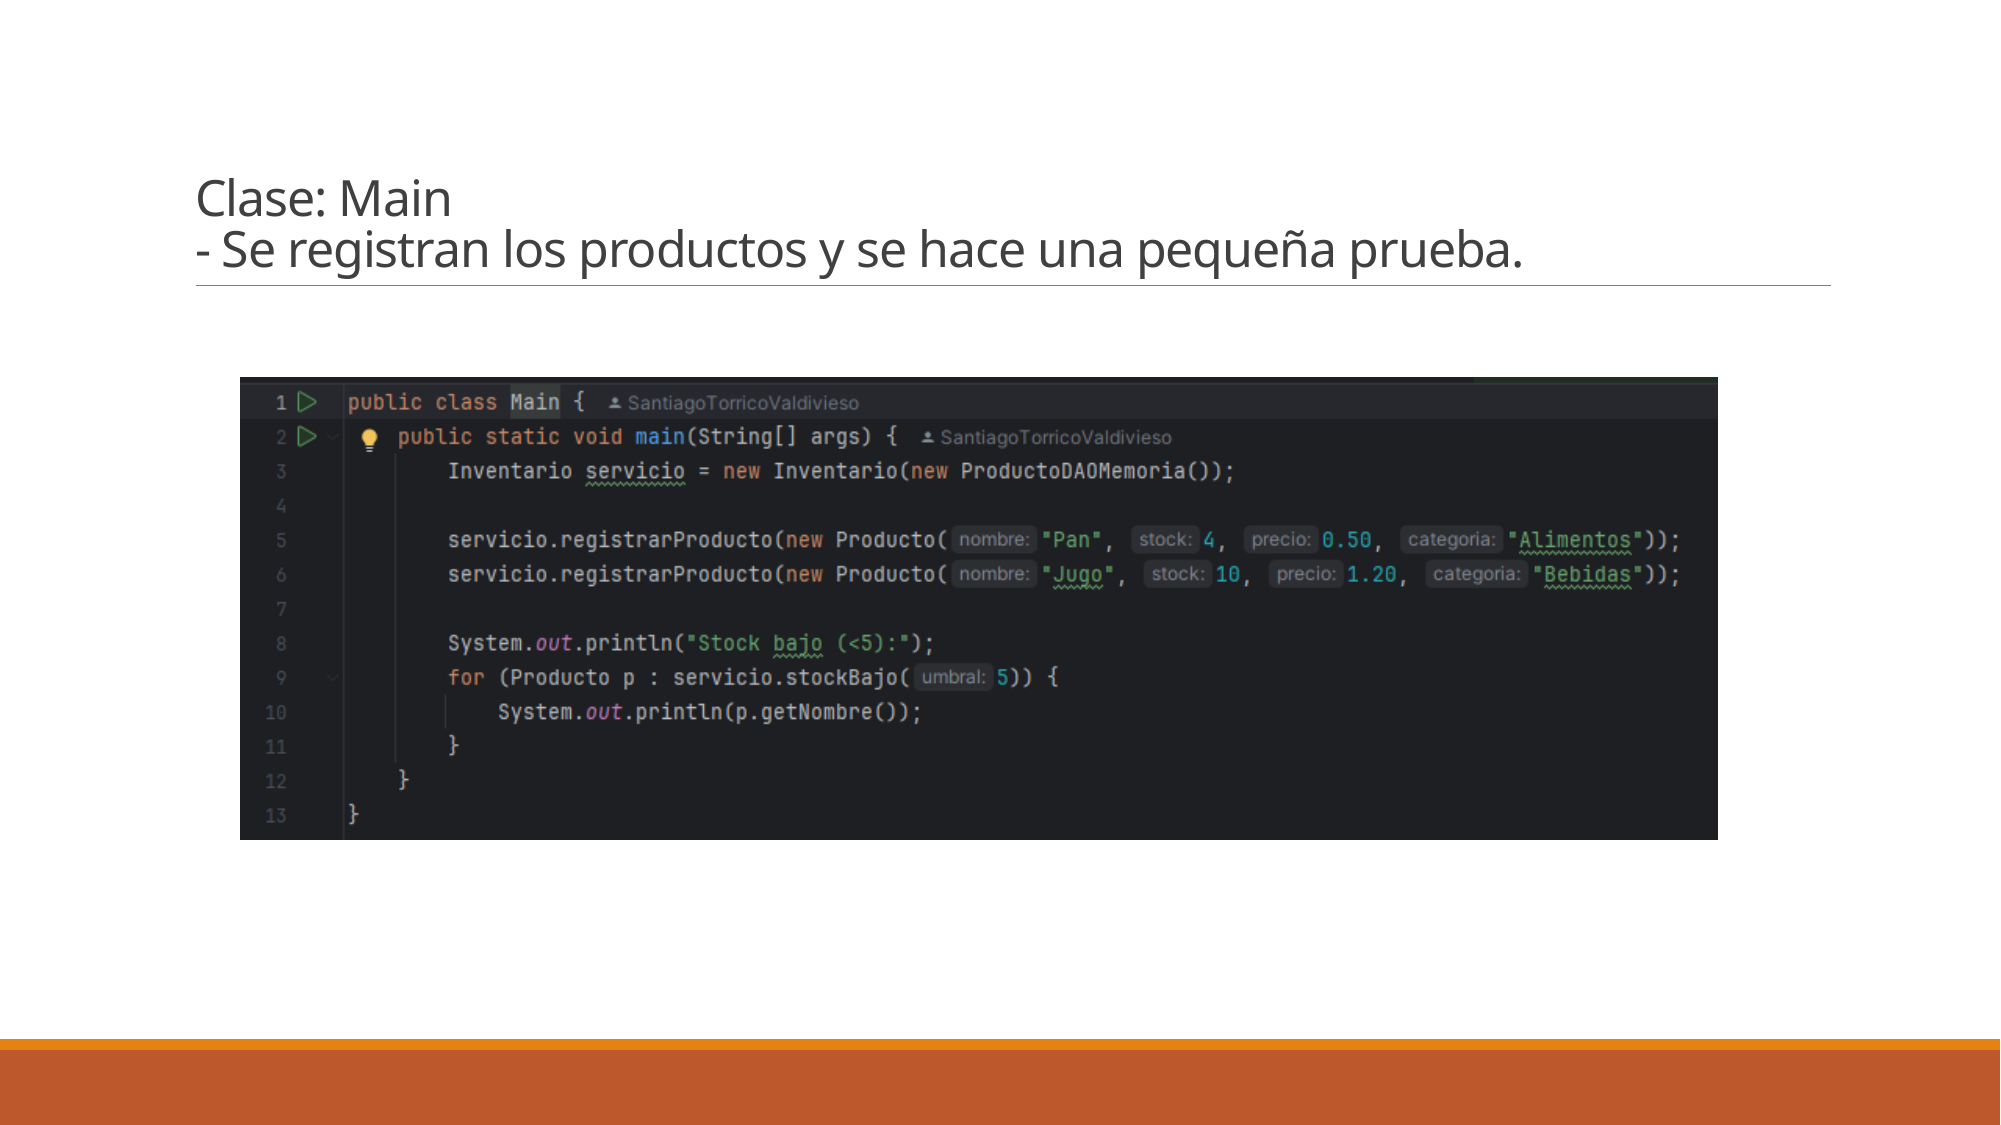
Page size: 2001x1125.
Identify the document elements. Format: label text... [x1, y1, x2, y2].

title Clase: Main - Se registran los productos y se hace una pequeña prueba. [180, 47, 1831, 286]
picture [240, 377, 1718, 841]
